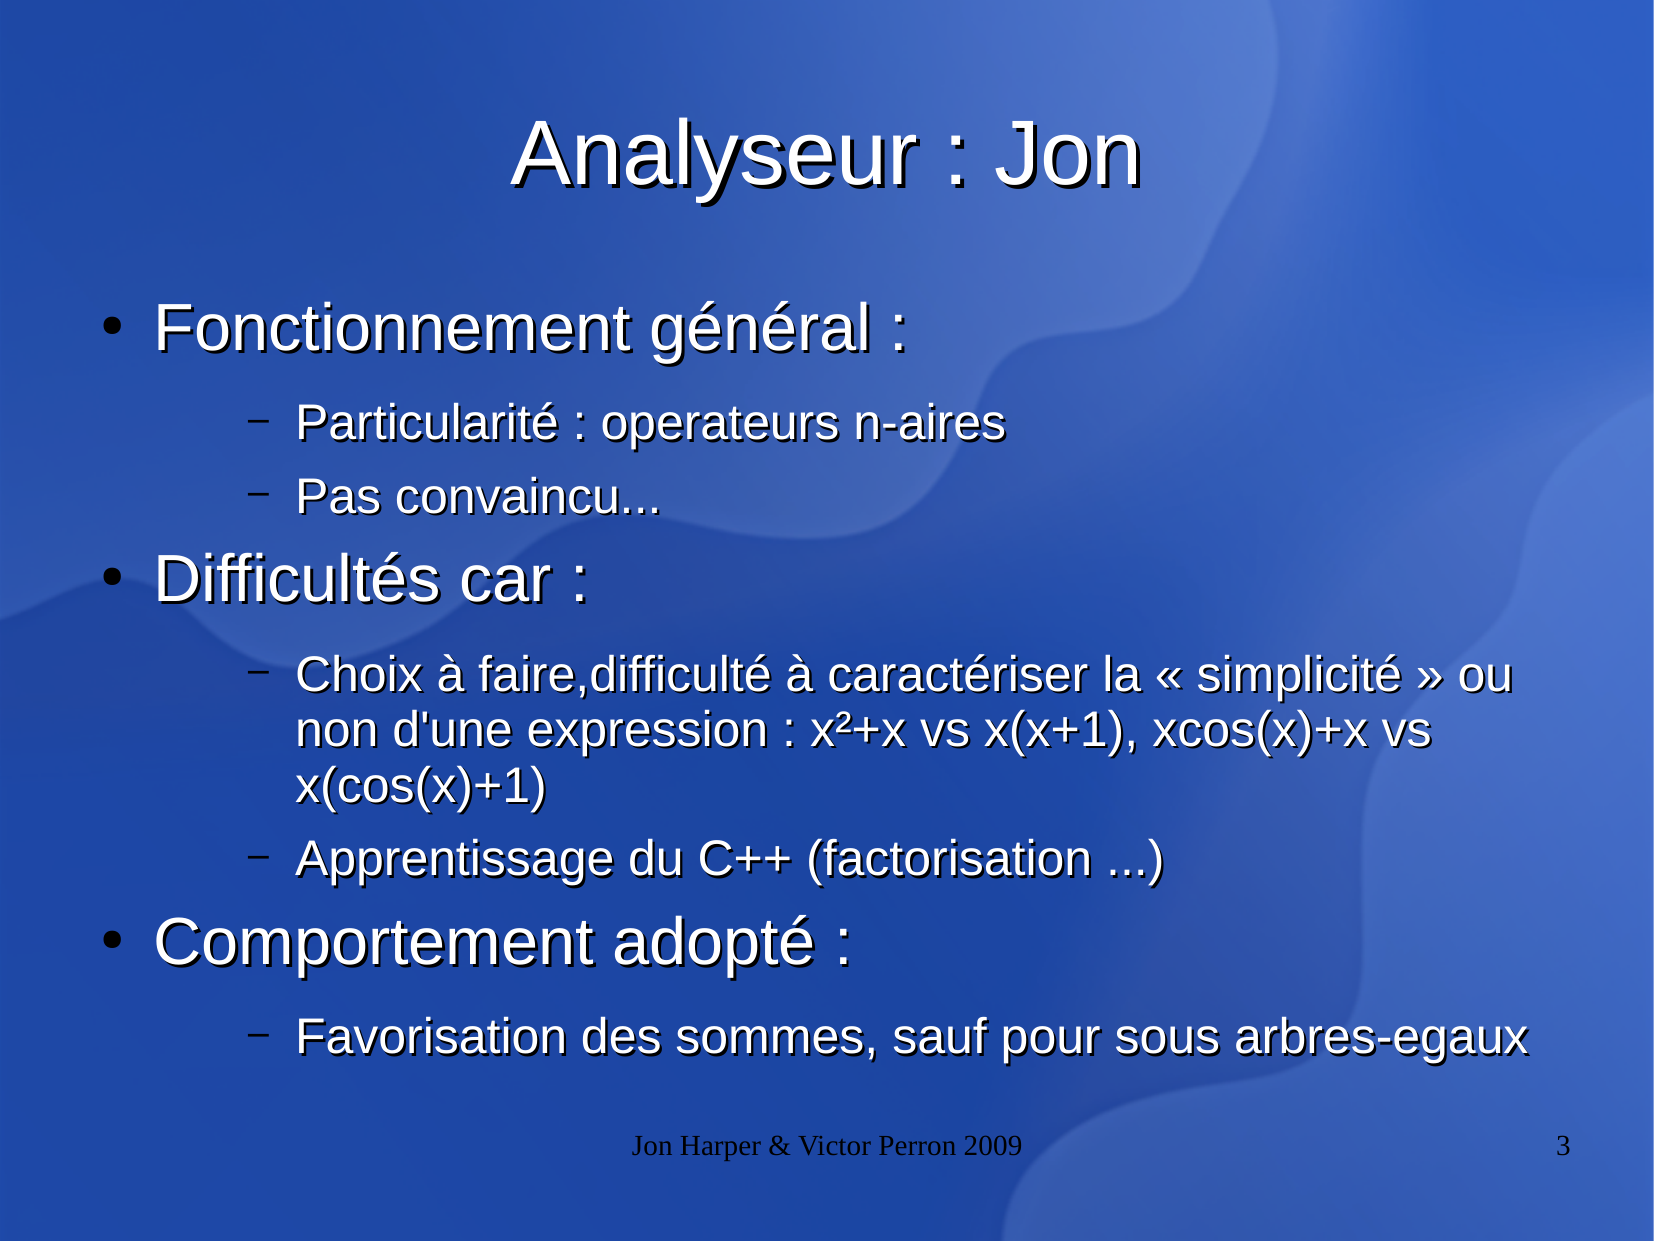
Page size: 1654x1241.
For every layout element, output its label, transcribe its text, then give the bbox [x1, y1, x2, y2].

title Analyseur : Jon [82, 56, 1571, 250]
list Fonctionnement général : Particularité : operateurs n-aires Pas convaincu... Difficultés car : Choix à faire,difficulté à caractériser la « simplicité » ou non d'une expression : x²+x vs x(x+1), xcos(x)+x vs x(cos(x)+1) Apprentissage du C++ (factorisation ...) Comportement adopté : Favorisation des sommes, sauf pour sous arbres-egaux [82, 290, 1571, 1094]
picture [0, 0, 1654, 1241]
